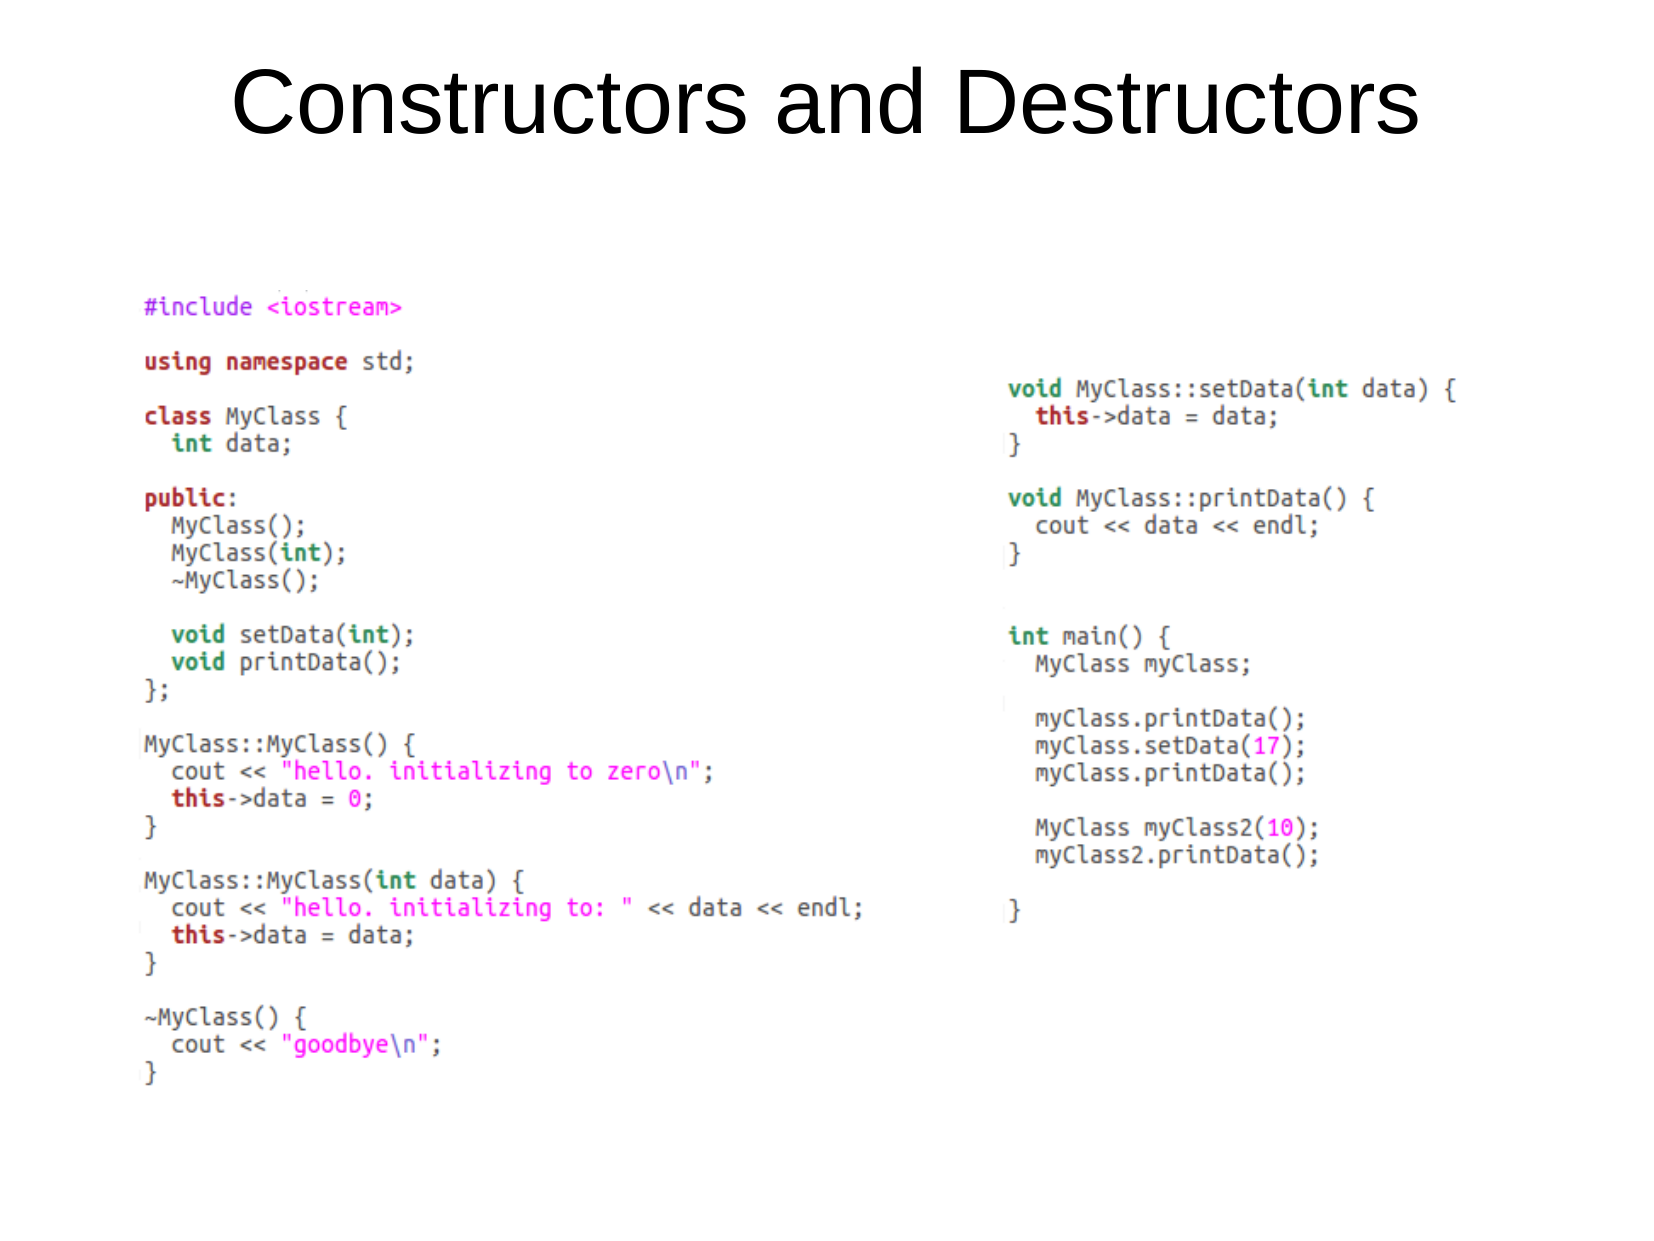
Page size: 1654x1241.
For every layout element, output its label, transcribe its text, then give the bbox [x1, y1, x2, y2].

picture [136, 290, 1517, 1141]
title Constructors and Destructors [82, 49, 1571, 257]
